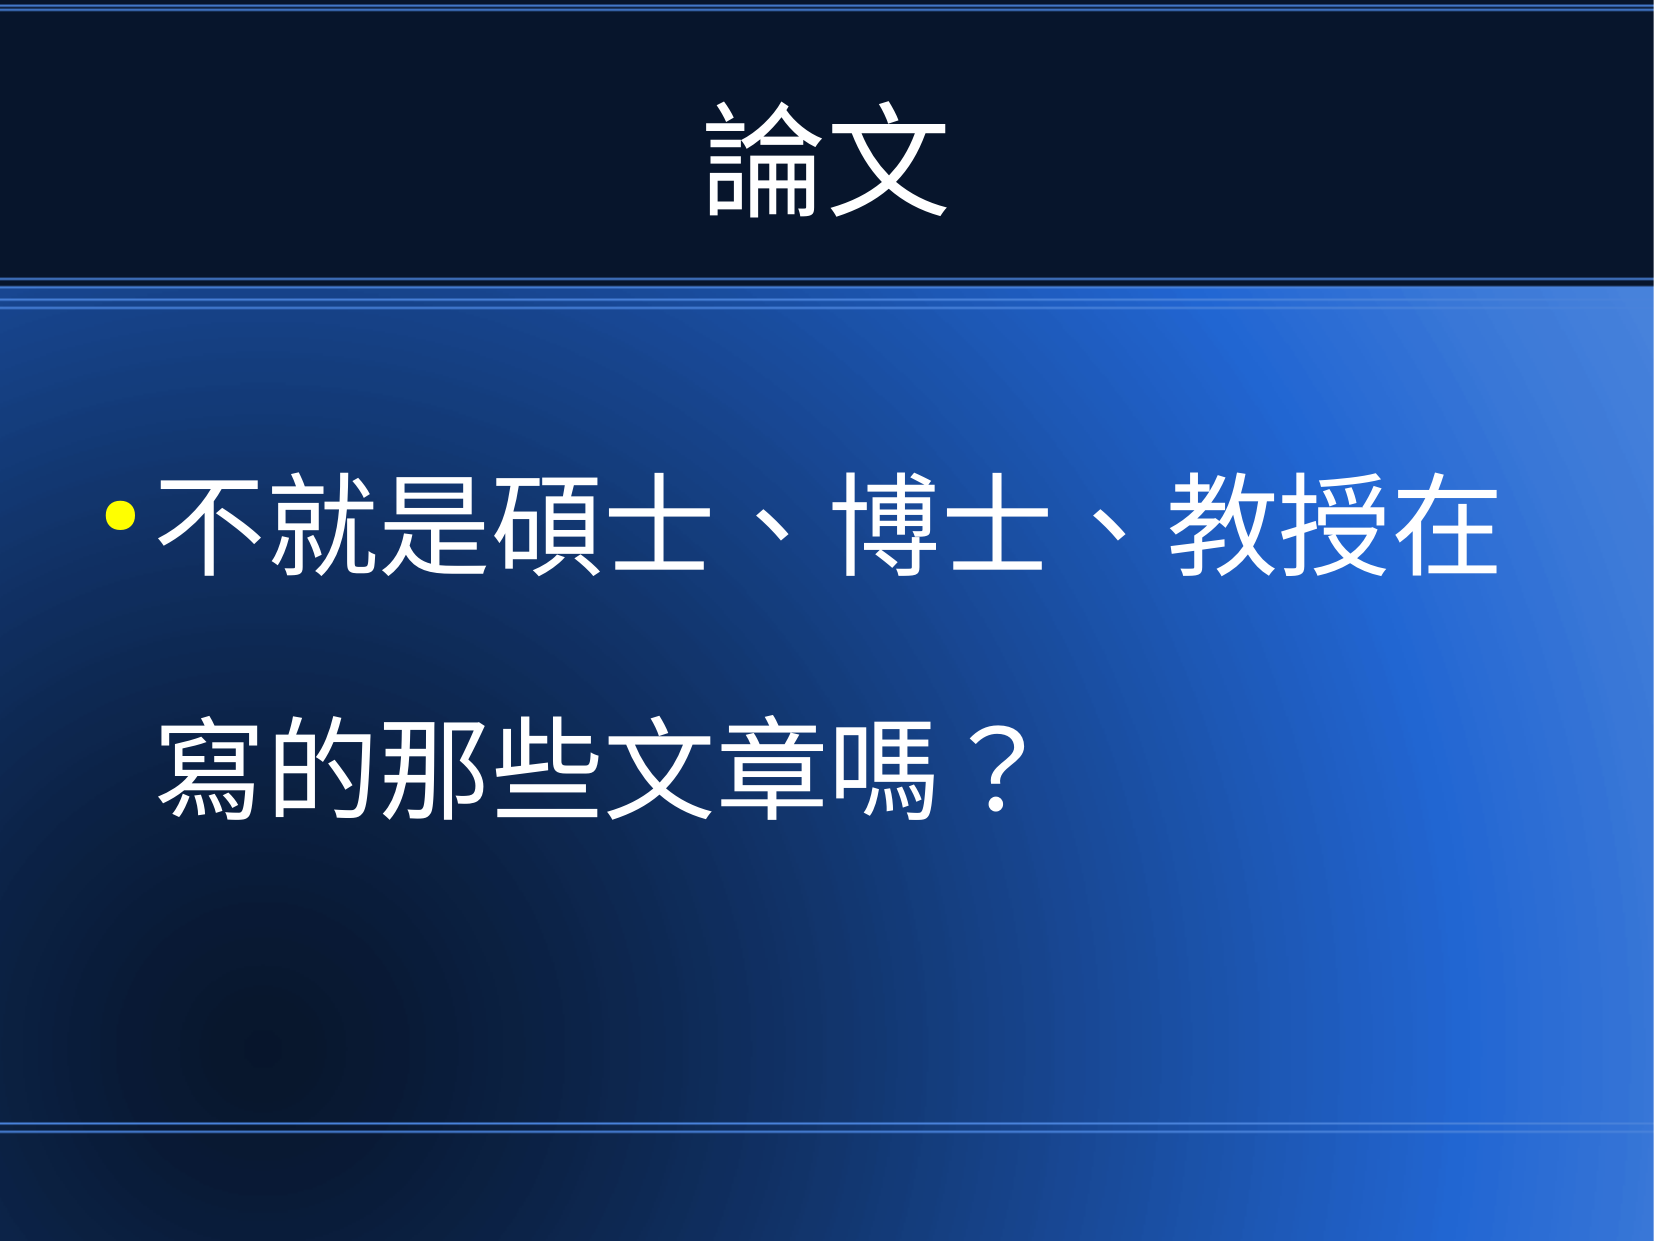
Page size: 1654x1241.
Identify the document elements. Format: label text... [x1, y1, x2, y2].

list 不就是碩士、博士、教授在寫的那些文章嗎？ [82, 355, 1571, 1241]
picture [0, 0, 1654, 1241]
title 論文 [82, 49, 1571, 257]
